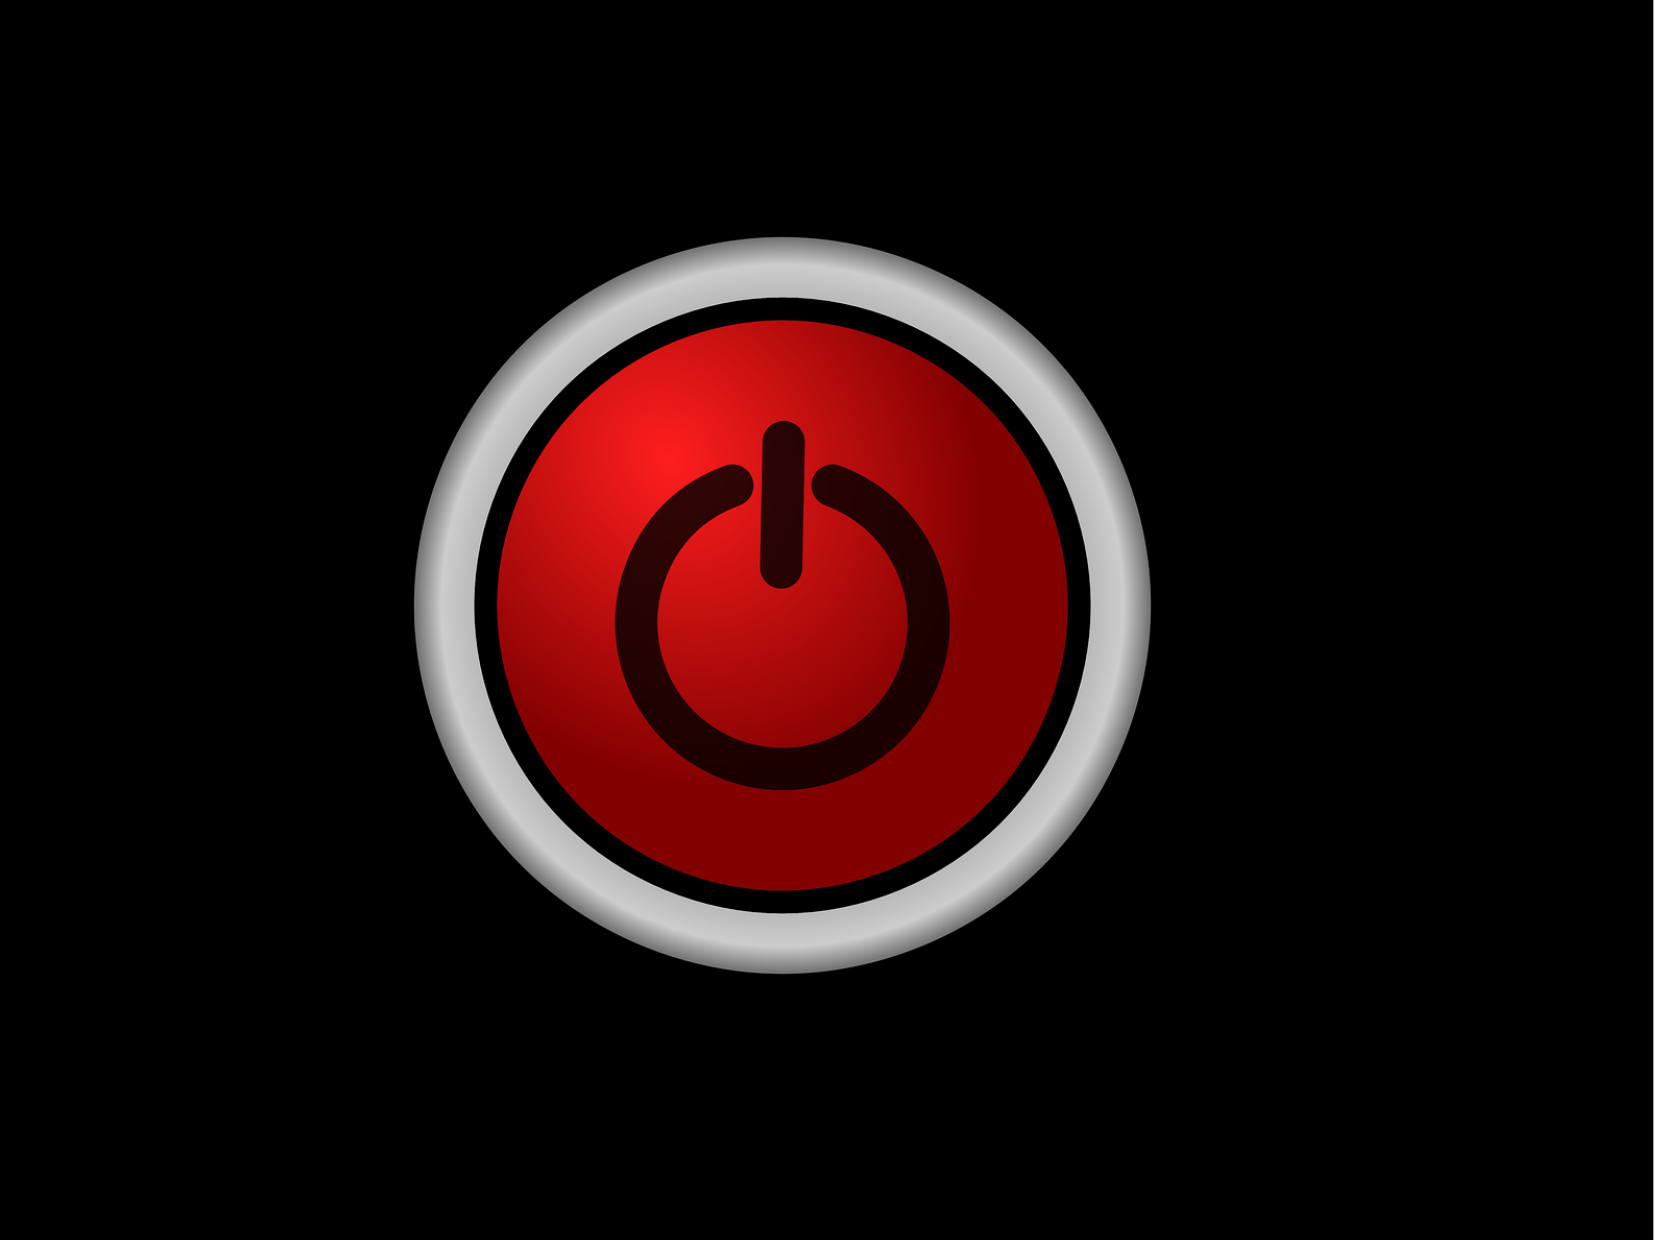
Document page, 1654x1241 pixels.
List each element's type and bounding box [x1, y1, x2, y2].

picture [407, 230, 1158, 981]
